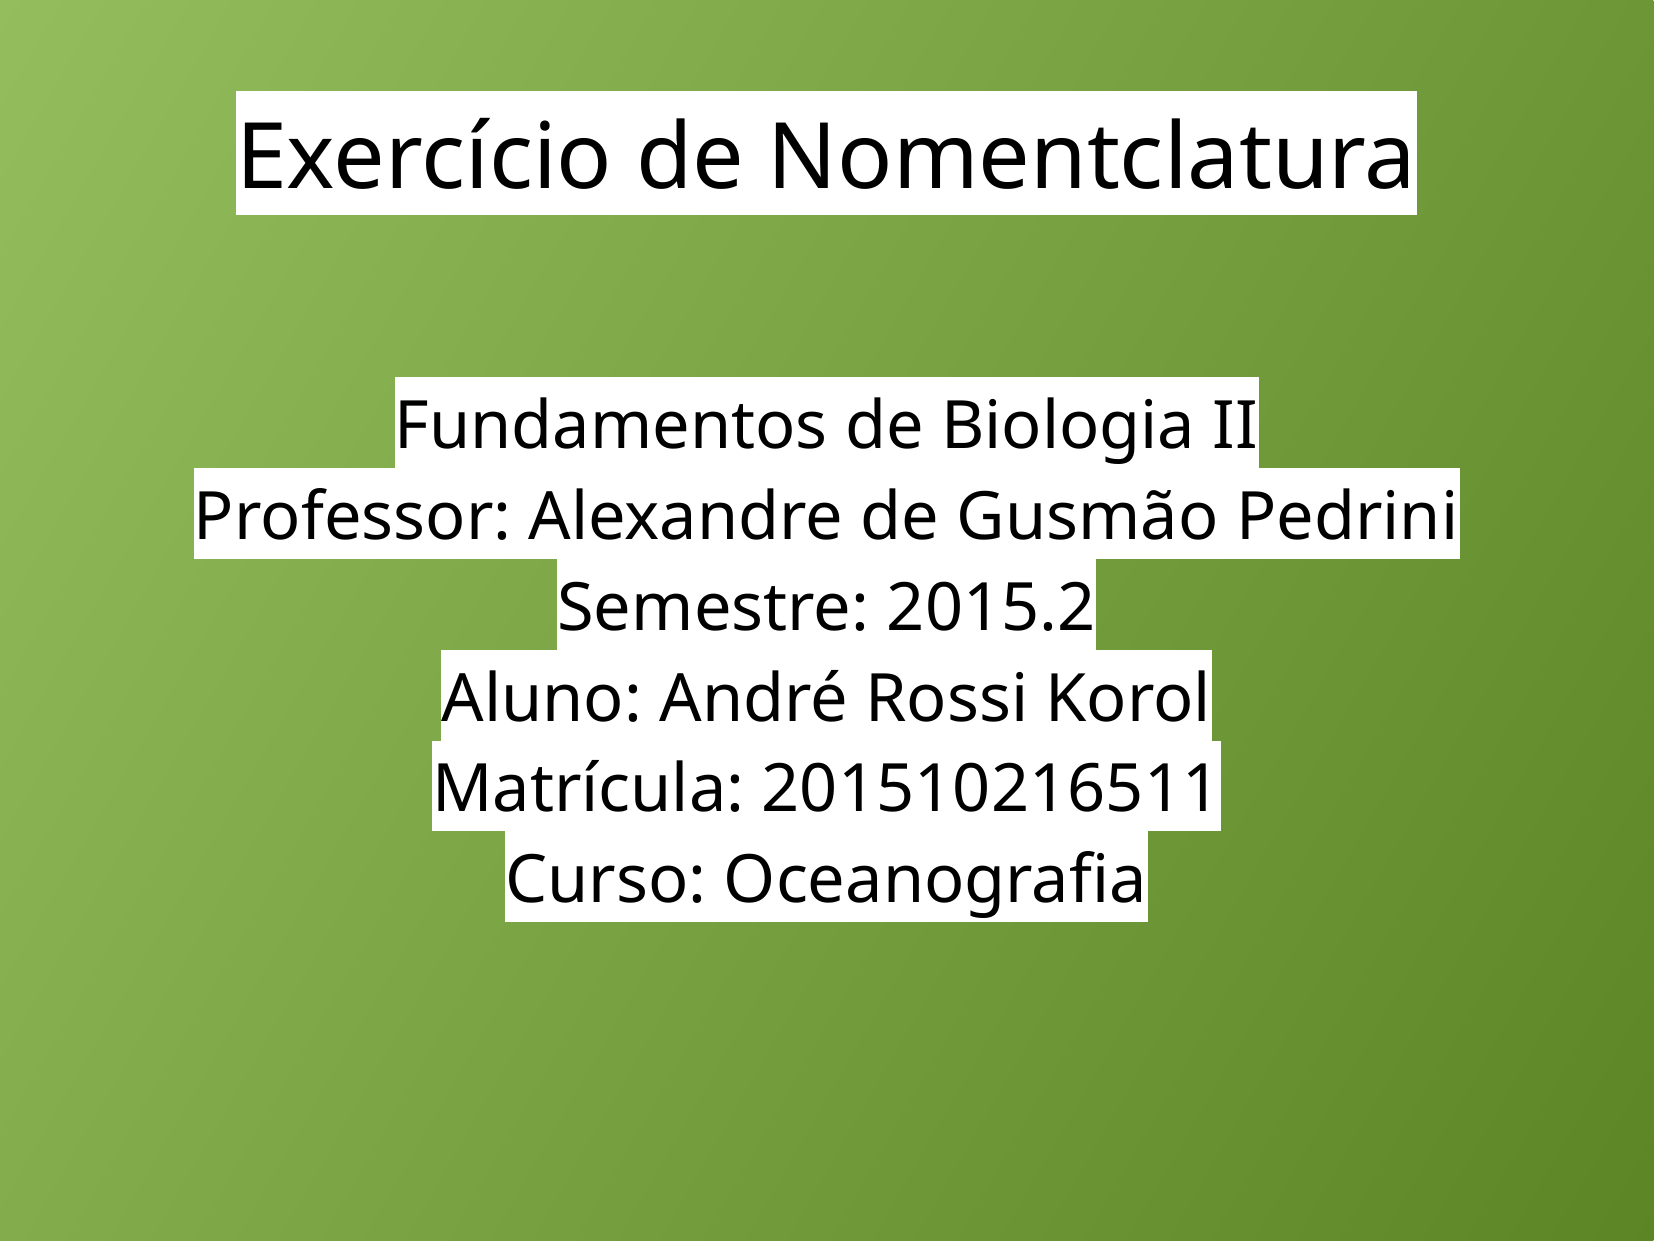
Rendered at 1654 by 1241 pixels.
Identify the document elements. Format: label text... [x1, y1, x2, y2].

title Exercício de Nomentclatura [82, 49, 1571, 257]
subtitle Fundamentos de Biologia II Professor: Alexandre de Gusmão Pedrini Semestre: 2015.2 Aluno: André Rossi Korol Matrícula: 201510216511 Curso: Oceanografia [82, 290, 1571, 1010]
